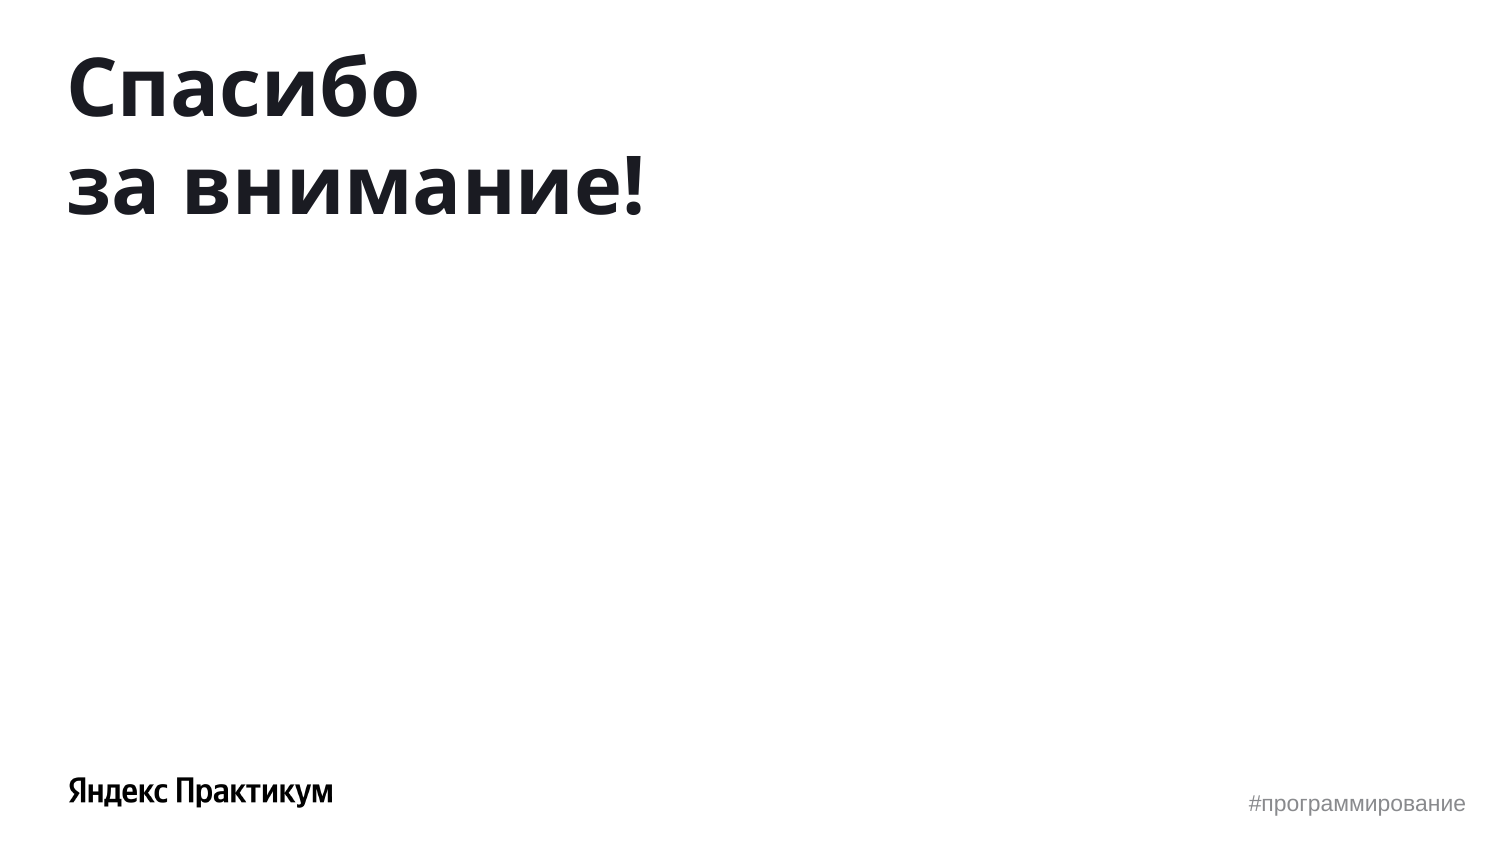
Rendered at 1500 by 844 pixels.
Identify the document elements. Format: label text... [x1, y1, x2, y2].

picture [67, 773, 336, 808]
title Спасибо за внимание! [51, 45, 1154, 221]
